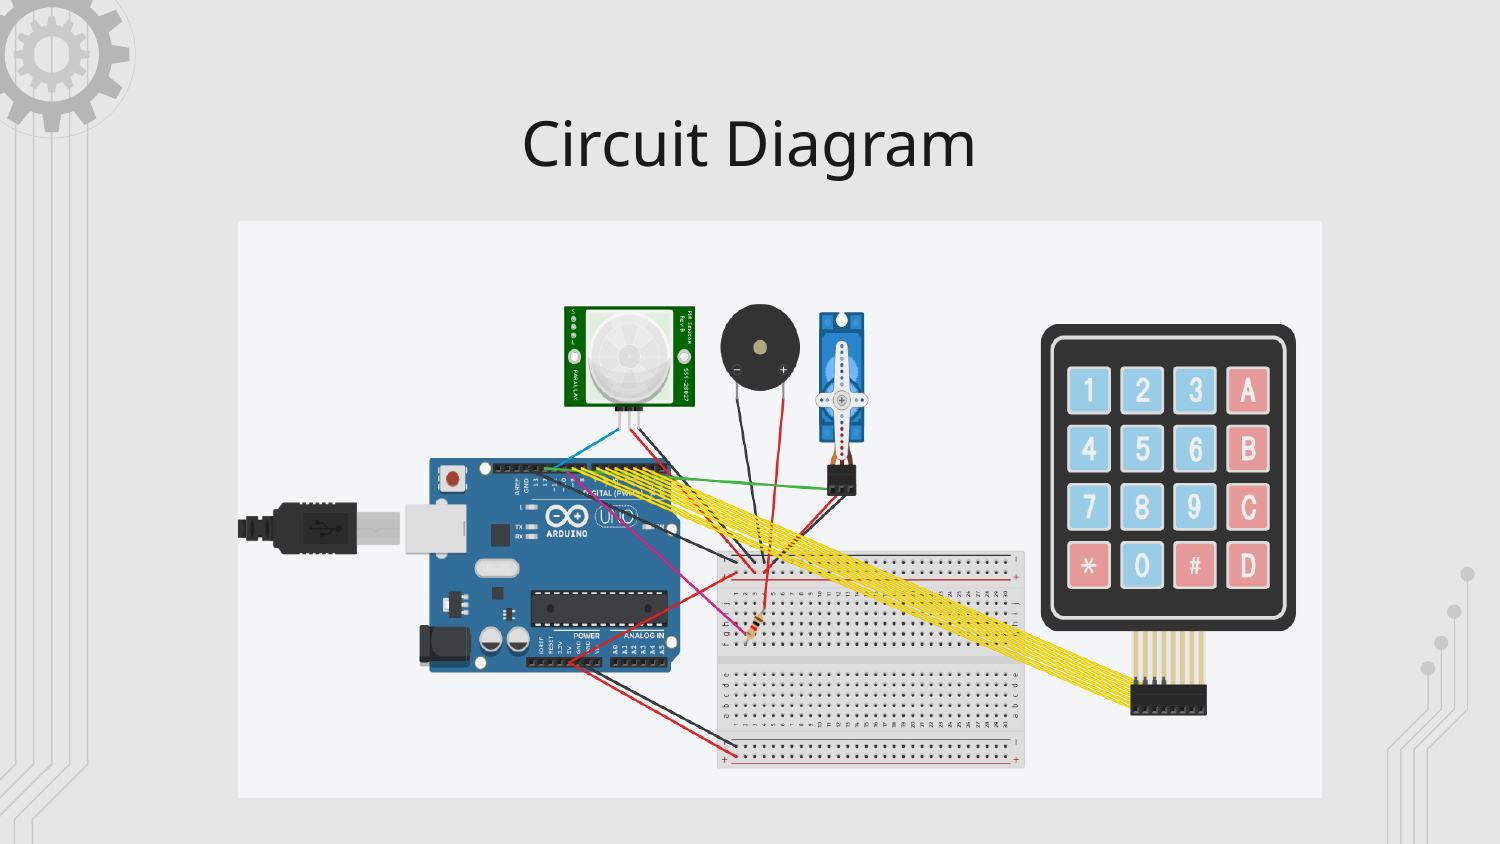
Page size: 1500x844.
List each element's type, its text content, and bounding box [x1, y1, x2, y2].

title Circuit Diagram [118, 88, 1382, 183]
picture [238, 221, 1322, 798]
